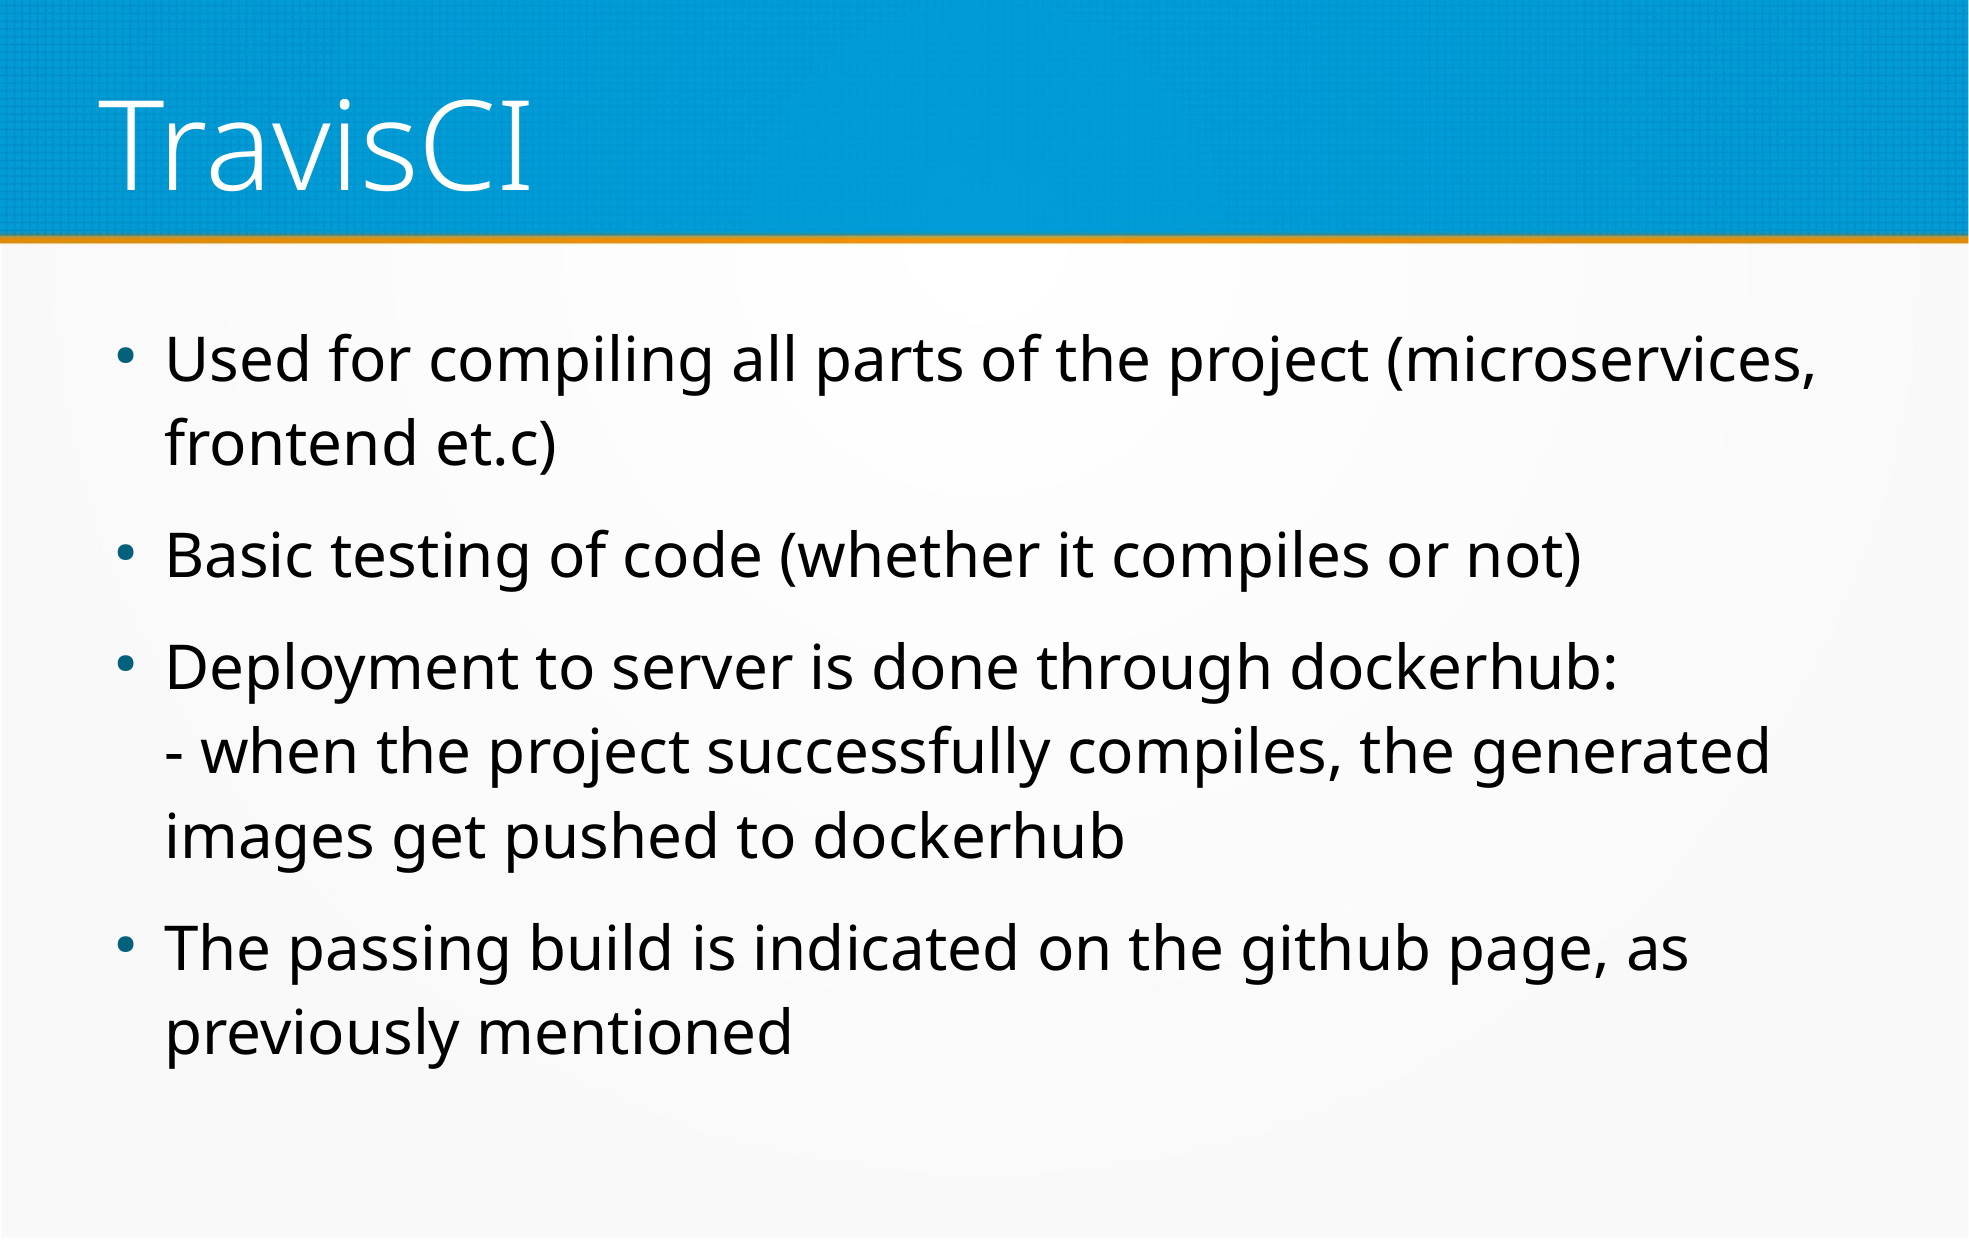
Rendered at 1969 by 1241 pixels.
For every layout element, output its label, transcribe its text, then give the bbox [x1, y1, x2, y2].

list Used for compiling all parts of the project (microservices, frontend et.c) Basic testing of code (whether it compiles or not) Deployment to server is done through dockerhub: - when the project successfully compiles, the generated images get pushed to dockerhub The passing build is indicated on the github page, as previously mentioned [98, 315, 1861, 1081]
picture [0, 233, 1969, 1241]
title TravisCI [98, 19, 1870, 227]
